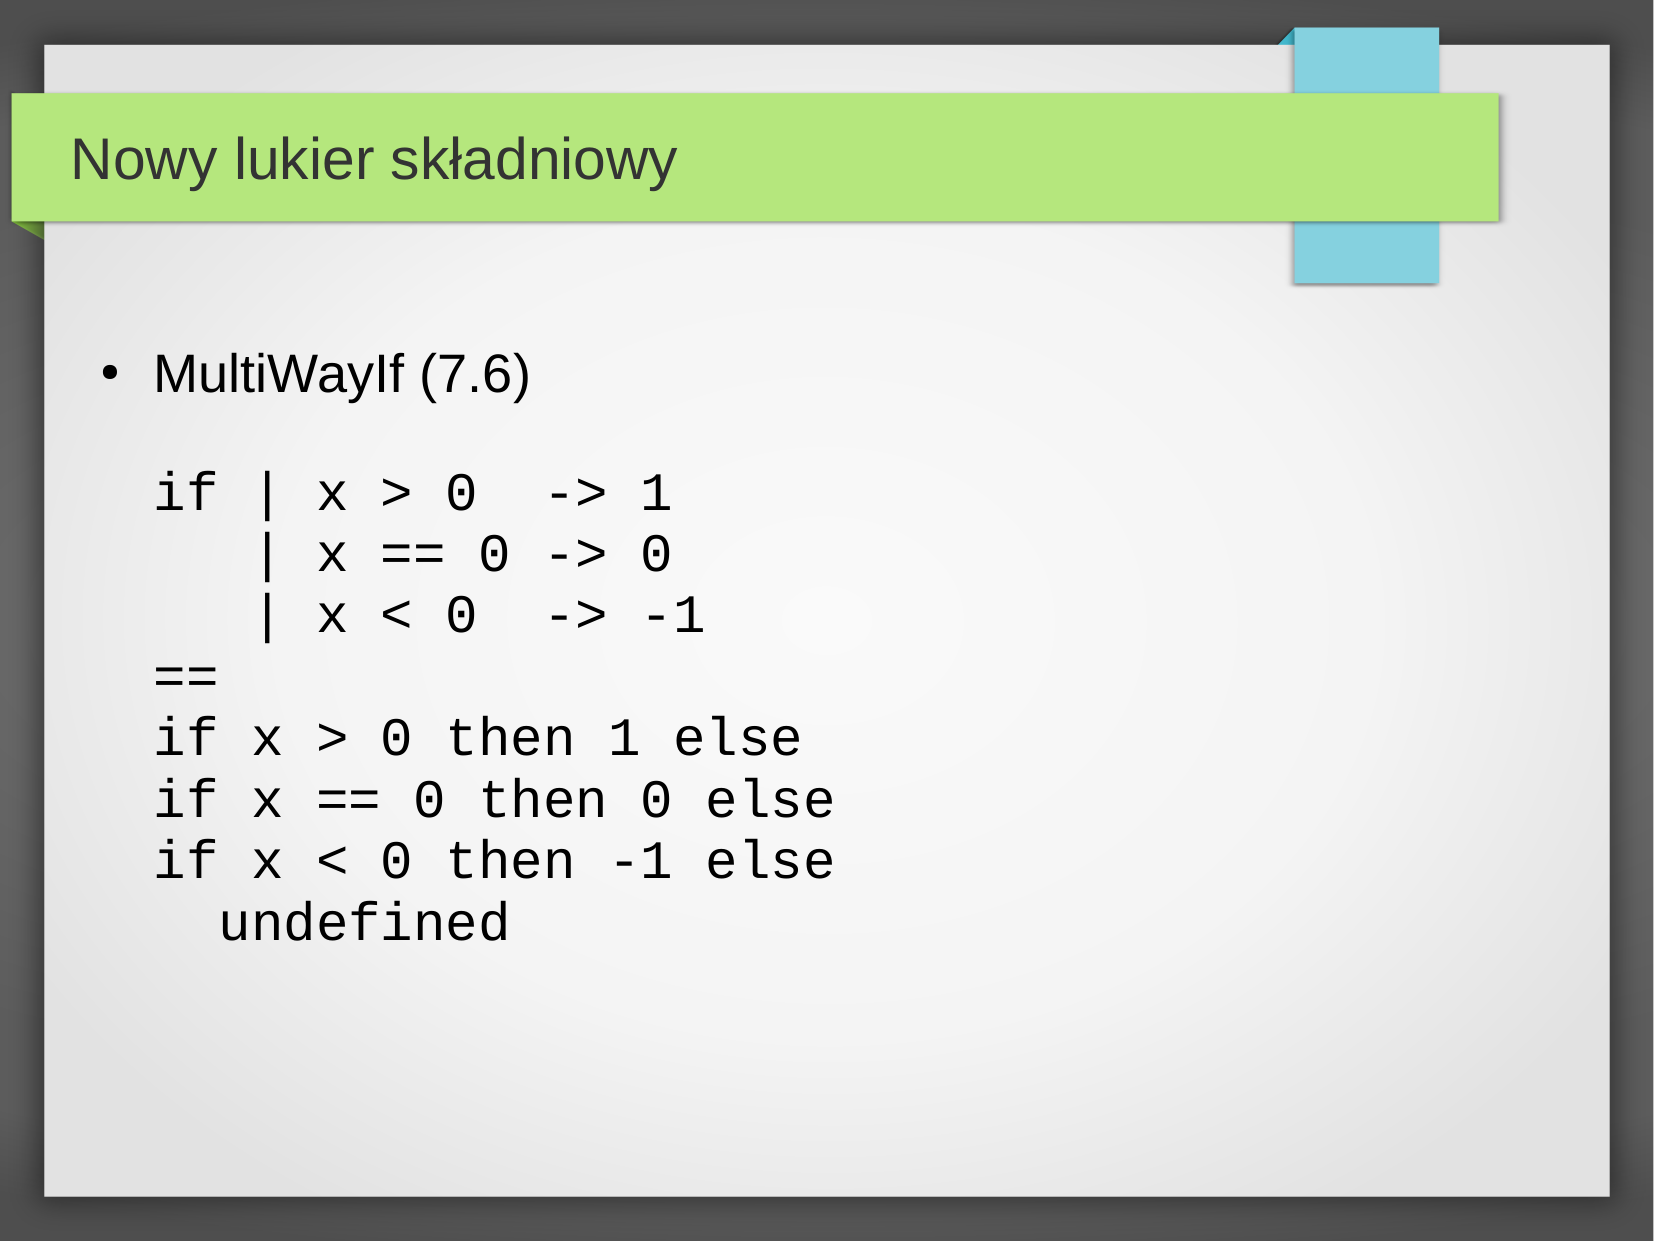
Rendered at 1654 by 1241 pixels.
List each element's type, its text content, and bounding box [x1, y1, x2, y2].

list MultiWayIf (7.6) if | x > 0 -> 1 | x == 0 -> 0 | x < 0 -> -1 == if x > 0 then 1 else if x == 0 then 0 else if x < 0 then -1 else undefined [82, 343, 1538, 1063]
title Nowy lukier składniowy [70, 106, 1229, 213]
picture [0, 0, 1654, 1241]
